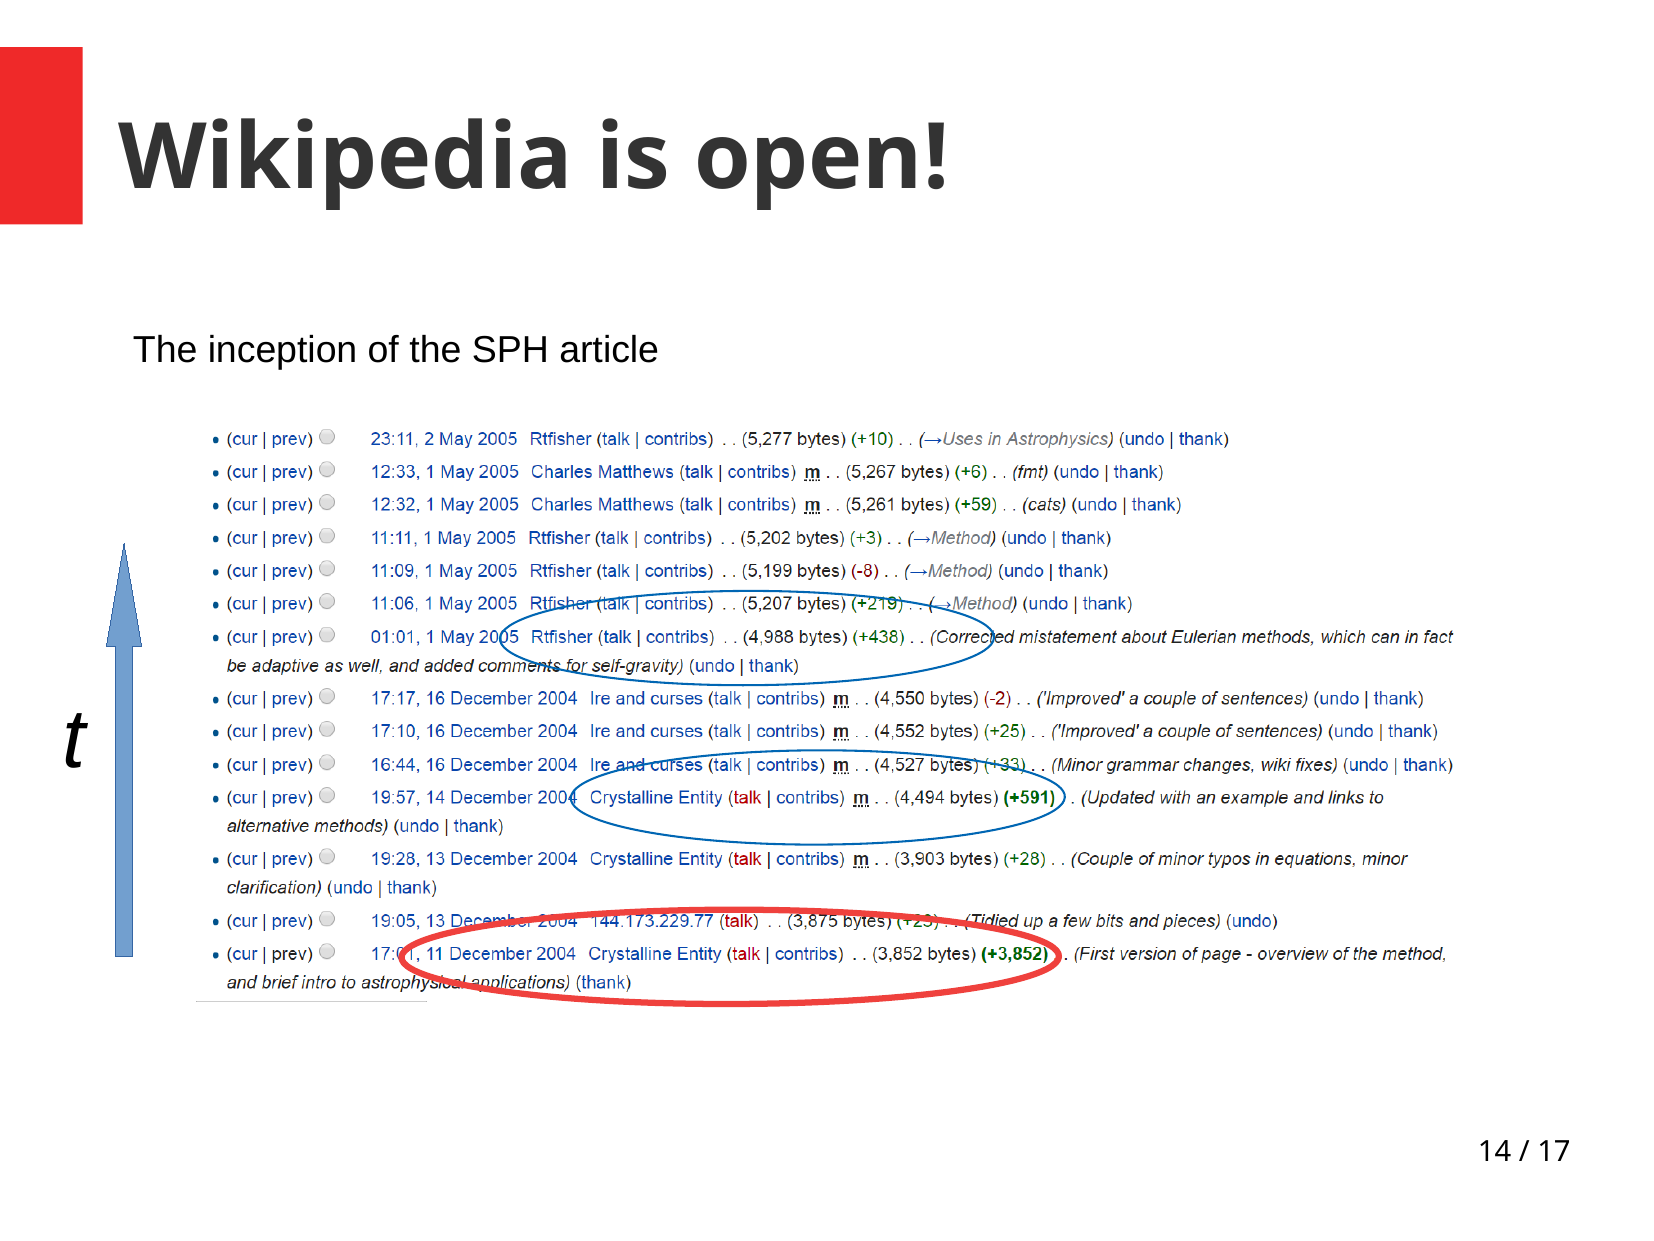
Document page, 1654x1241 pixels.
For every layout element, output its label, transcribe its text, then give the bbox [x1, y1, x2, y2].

text_box [106, 543, 142, 957]
picture [405, 913, 1055, 1000]
title Wikipedia is open! [118, 49, 1571, 257]
picture [187, 425, 1467, 1002]
text_box t [47, 685, 101, 793]
text_box The inception of the SPH article [118, 321, 675, 378]
